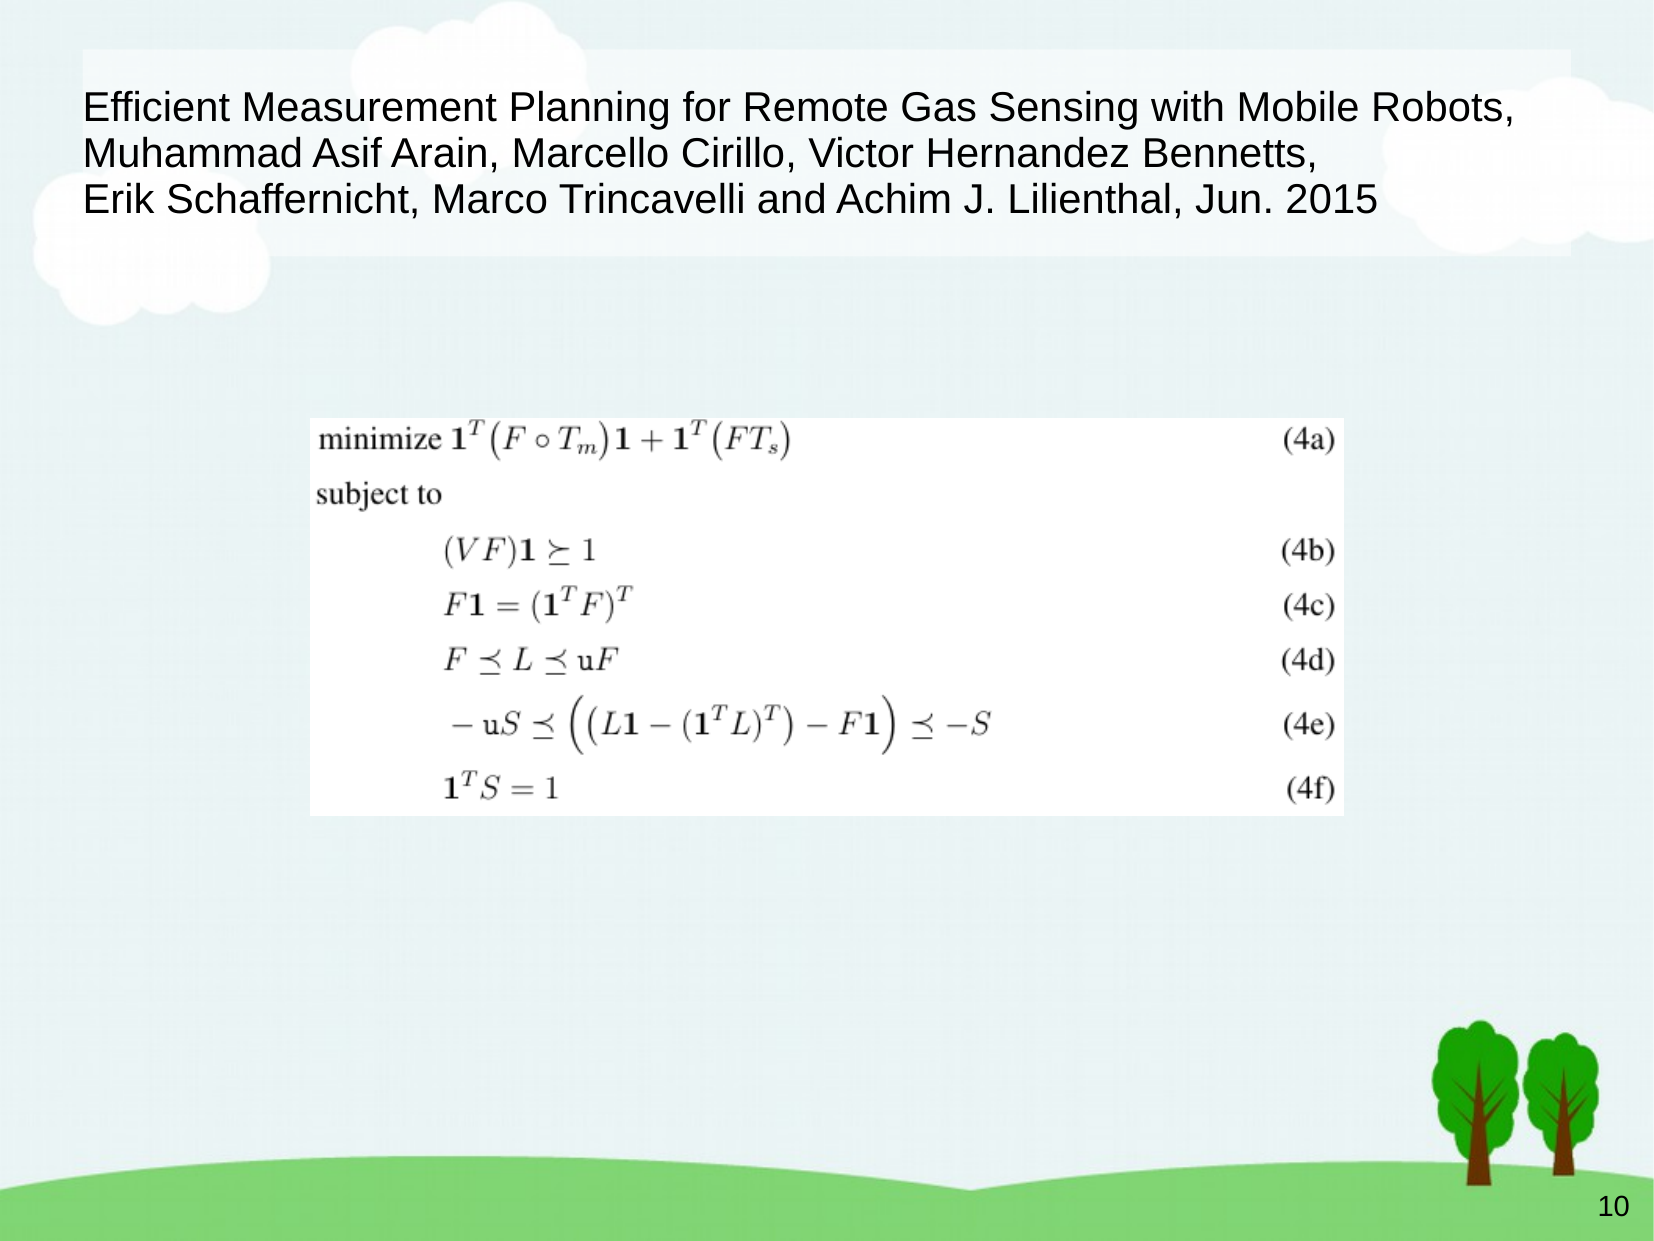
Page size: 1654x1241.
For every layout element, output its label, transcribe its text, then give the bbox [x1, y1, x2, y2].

picture [0, 0, 1654, 1241]
title Efficient Measurement Planning for Remote Gas Sensing with Mobile Robots, Muhammad Asif Arain, Marcello Cirillo, Victor Hernandez Bennetts, Erik Schaffernicht, Marco Trincavelli and Achim J. Lilienthal, Jun. 2015 [82, 49, 1571, 257]
subtitle [82, 290, 1571, 1087]
